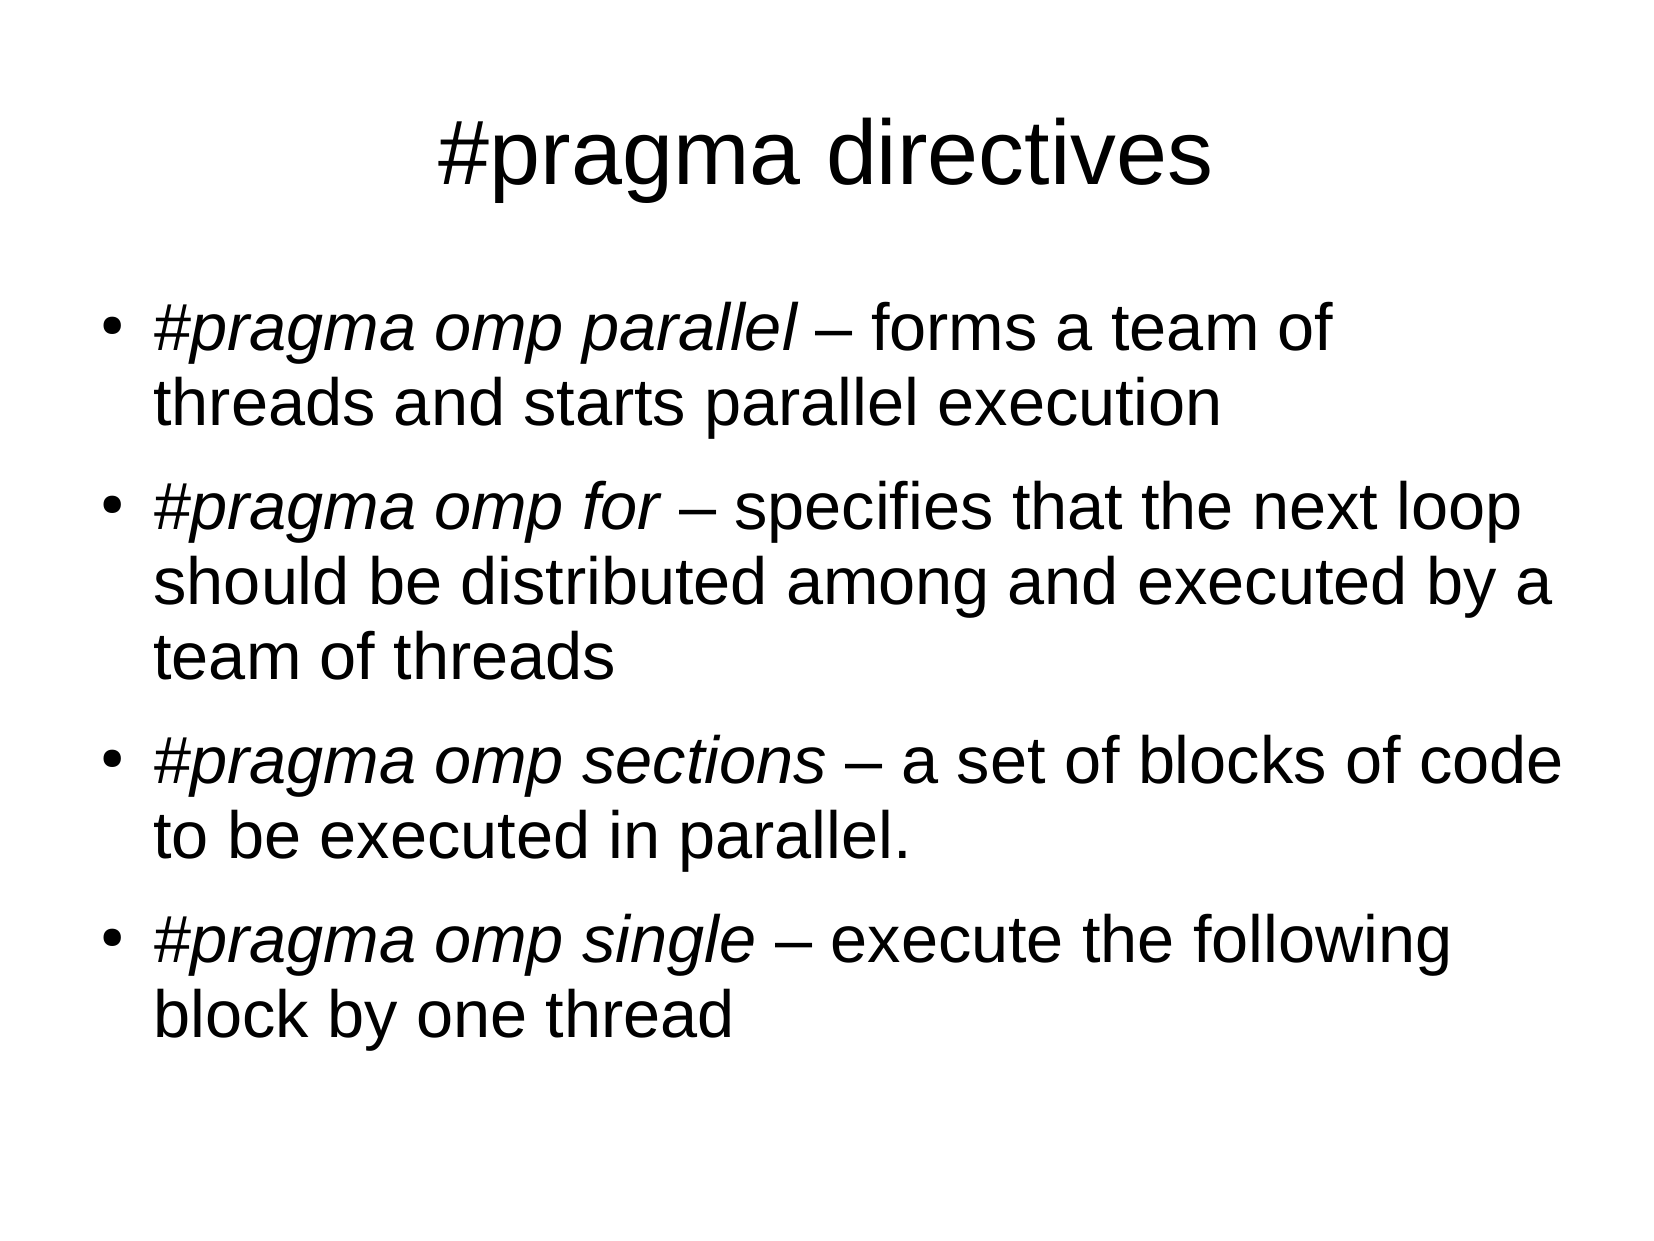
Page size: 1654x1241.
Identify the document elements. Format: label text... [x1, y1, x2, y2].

list #pragma omp parallel – forms a team of threads and starts parallel execution #pragma omp for – specifies that the next loop should be distributed among and executed by a team of threads #pragma omp sections – a set of blocks of code to be executed in parallel. #pragma omp single – execute the following block by one thread [82, 290, 1571, 1109]
title #pragma directives [82, 49, 1571, 257]
